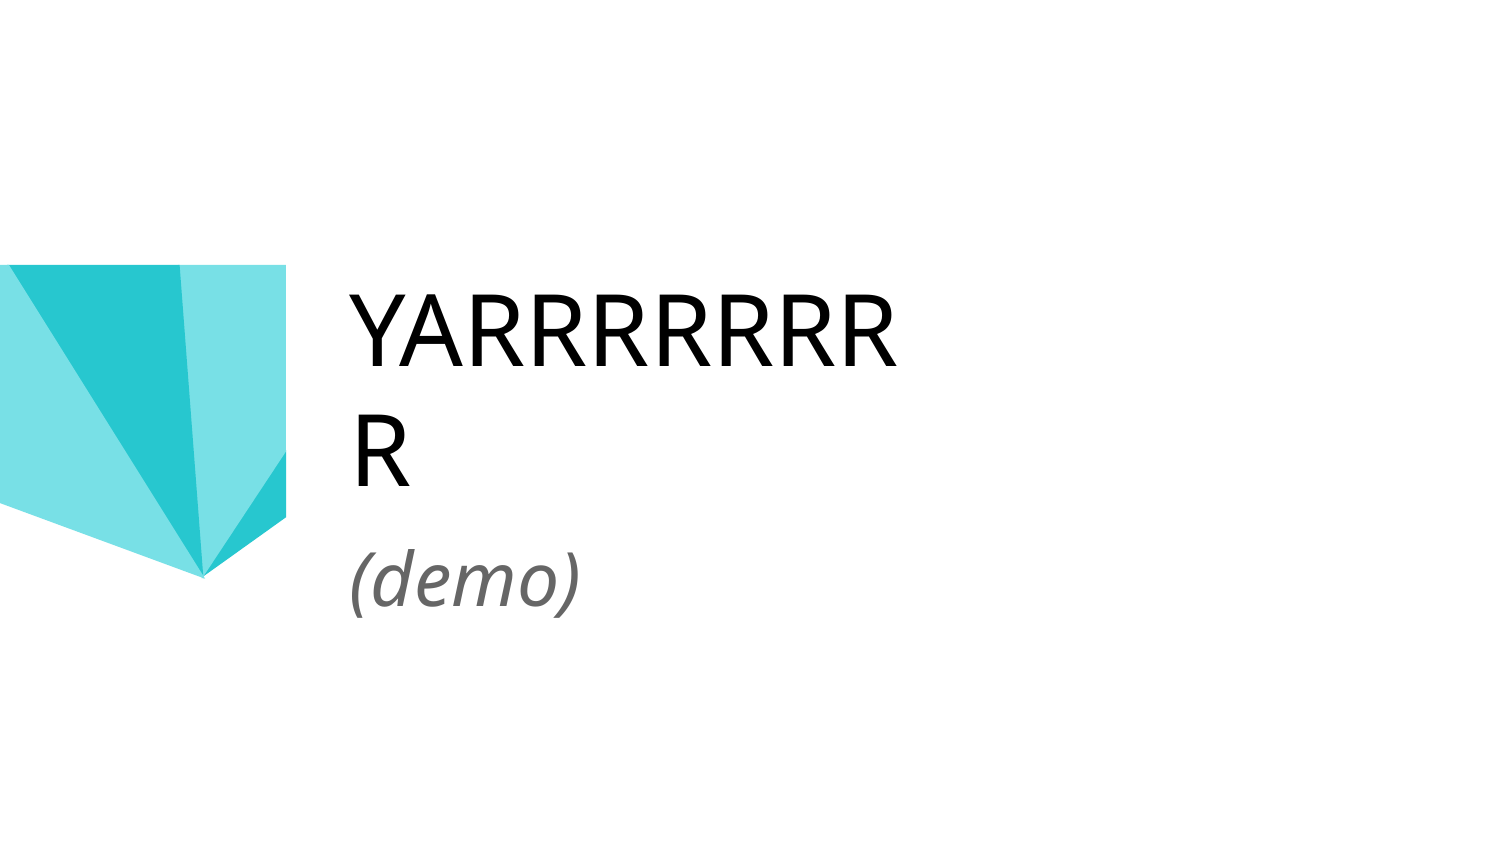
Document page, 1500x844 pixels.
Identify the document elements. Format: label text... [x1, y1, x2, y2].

title YARRRRRRRR (demo) [334, 251, 965, 539]
text_box [0, 264, 287, 579]
